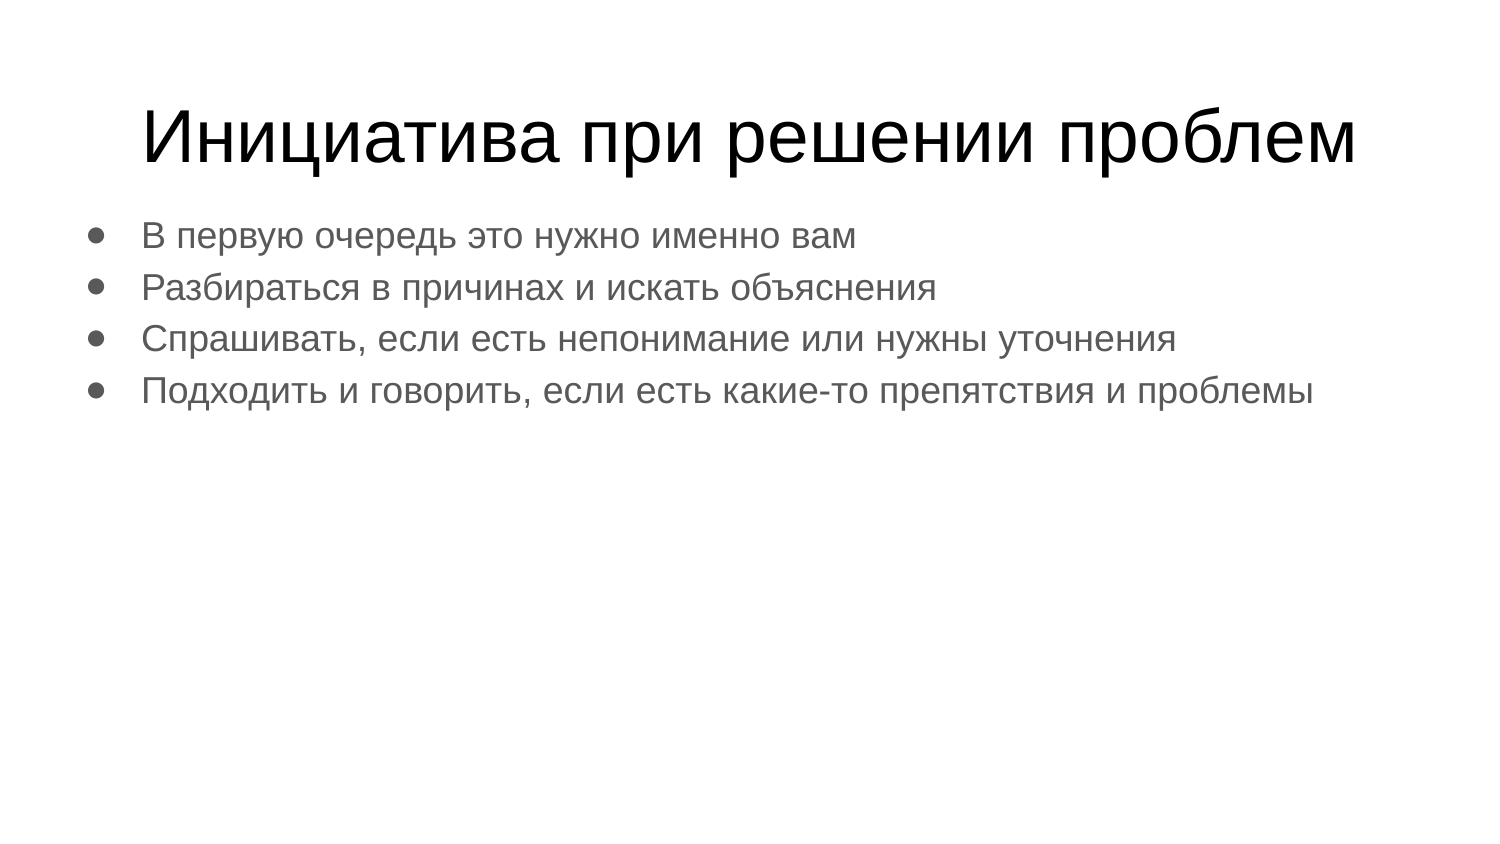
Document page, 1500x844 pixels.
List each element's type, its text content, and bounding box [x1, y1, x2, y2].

title Инициатива при решении проблем [51, 72, 1449, 167]
list В первую очередь это нужно именно вам Разбираться в причинах и искать объяснения Спрашивать, если есть непонимание или нужны уточнения Подходить и говорить, если есть какие-то препятствия и проблемы [51, 189, 1449, 750]
